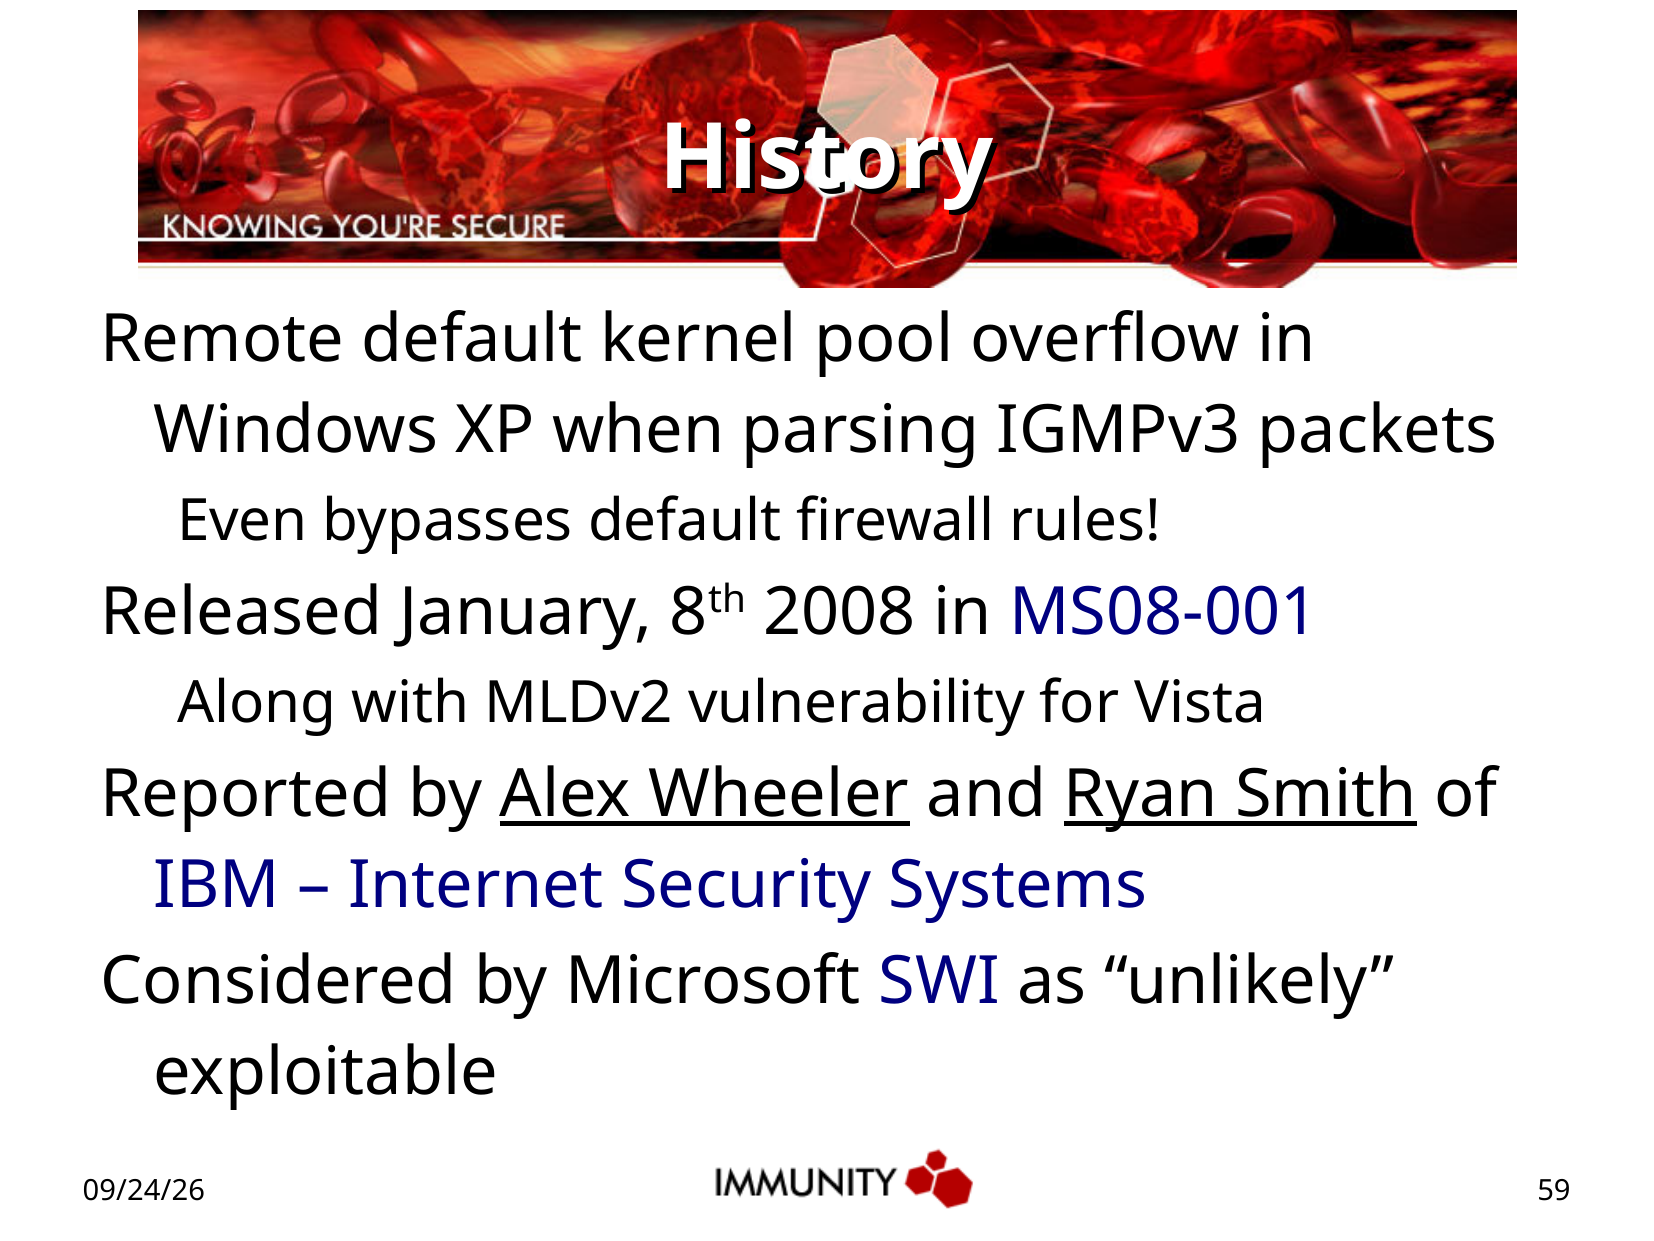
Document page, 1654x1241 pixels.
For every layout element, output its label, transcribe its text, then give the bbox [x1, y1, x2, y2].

picture [694, 1130, 984, 1235]
picture [138, 10, 1517, 49]
title History [82, 49, 1571, 257]
picture [138, 257, 1517, 288]
list Remote default kernel pool overflow in Windows XP when parsing IGMPv3 packets Even bypasses default firewall rules! Released January, 8th 2008 in MS08-001 Along with MLDv2 vulnerability for Vista Reported by Alex Wheeler and Ryan Smith of IBM – Internet Security Systems Considered by Microsoft SWI as “unlikely” exploitable [82, 290, 1571, 1094]
